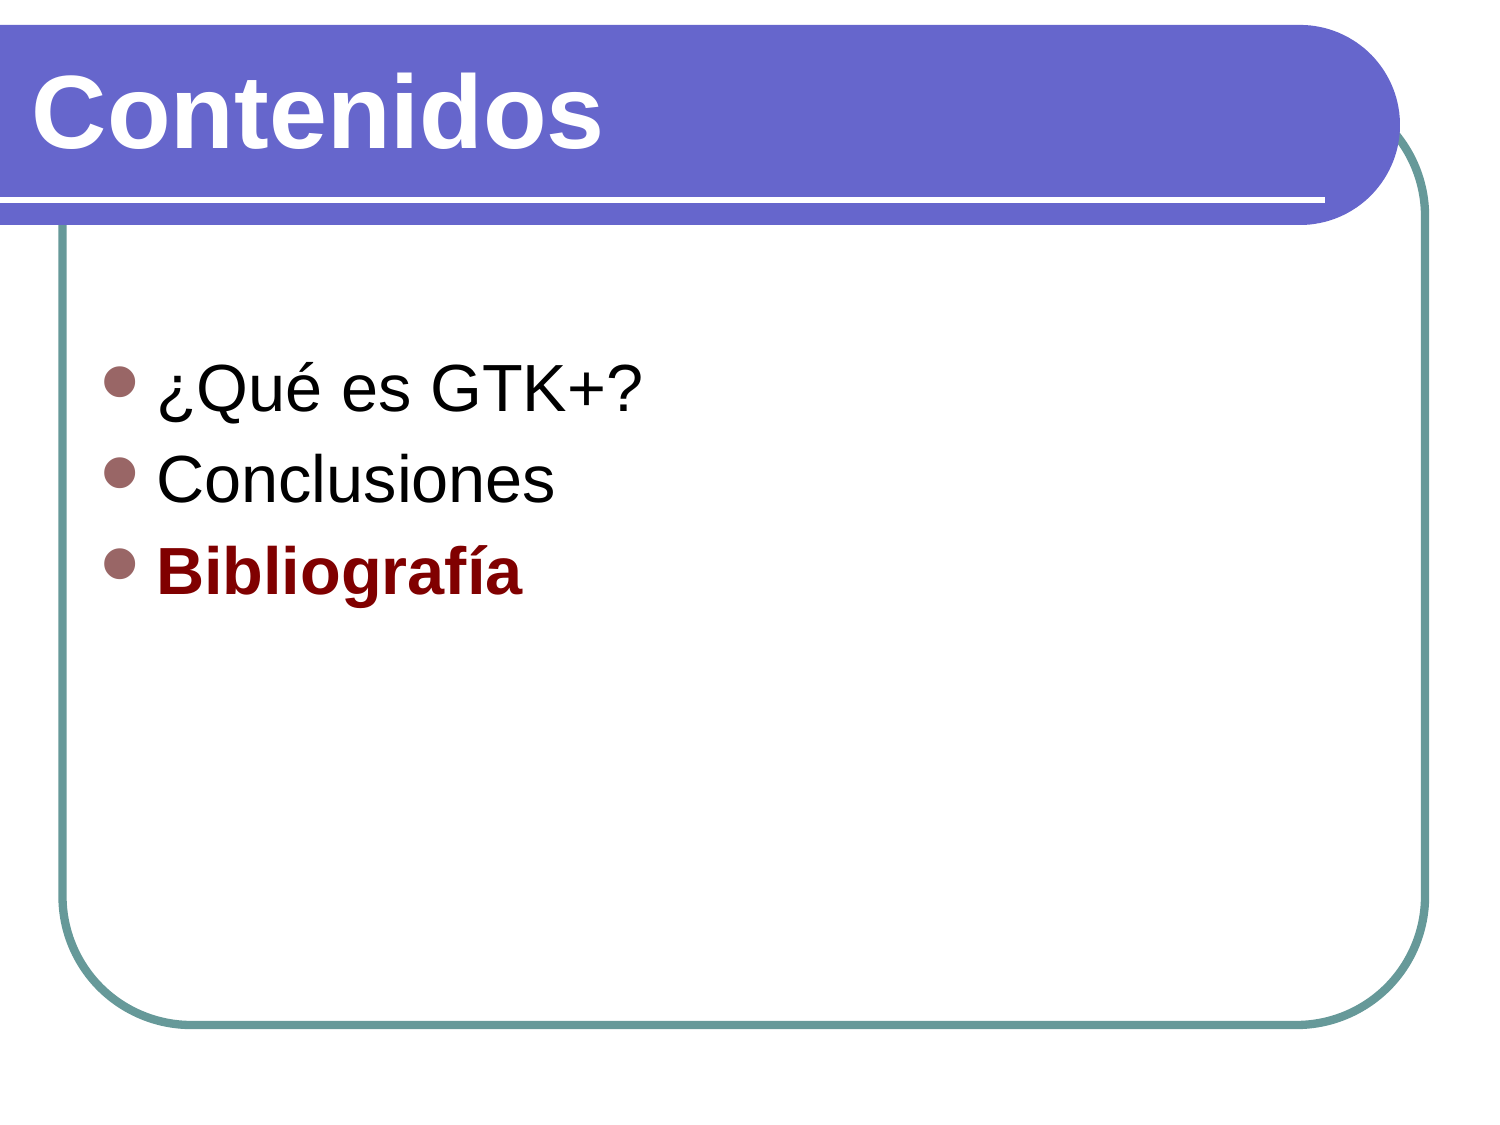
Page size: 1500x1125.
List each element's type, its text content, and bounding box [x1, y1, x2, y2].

list ¿Qué es GTK+? Conclusiones Bibliografía [99, 351, 1329, 916]
title Contenidos [31, 0, 1347, 226]
